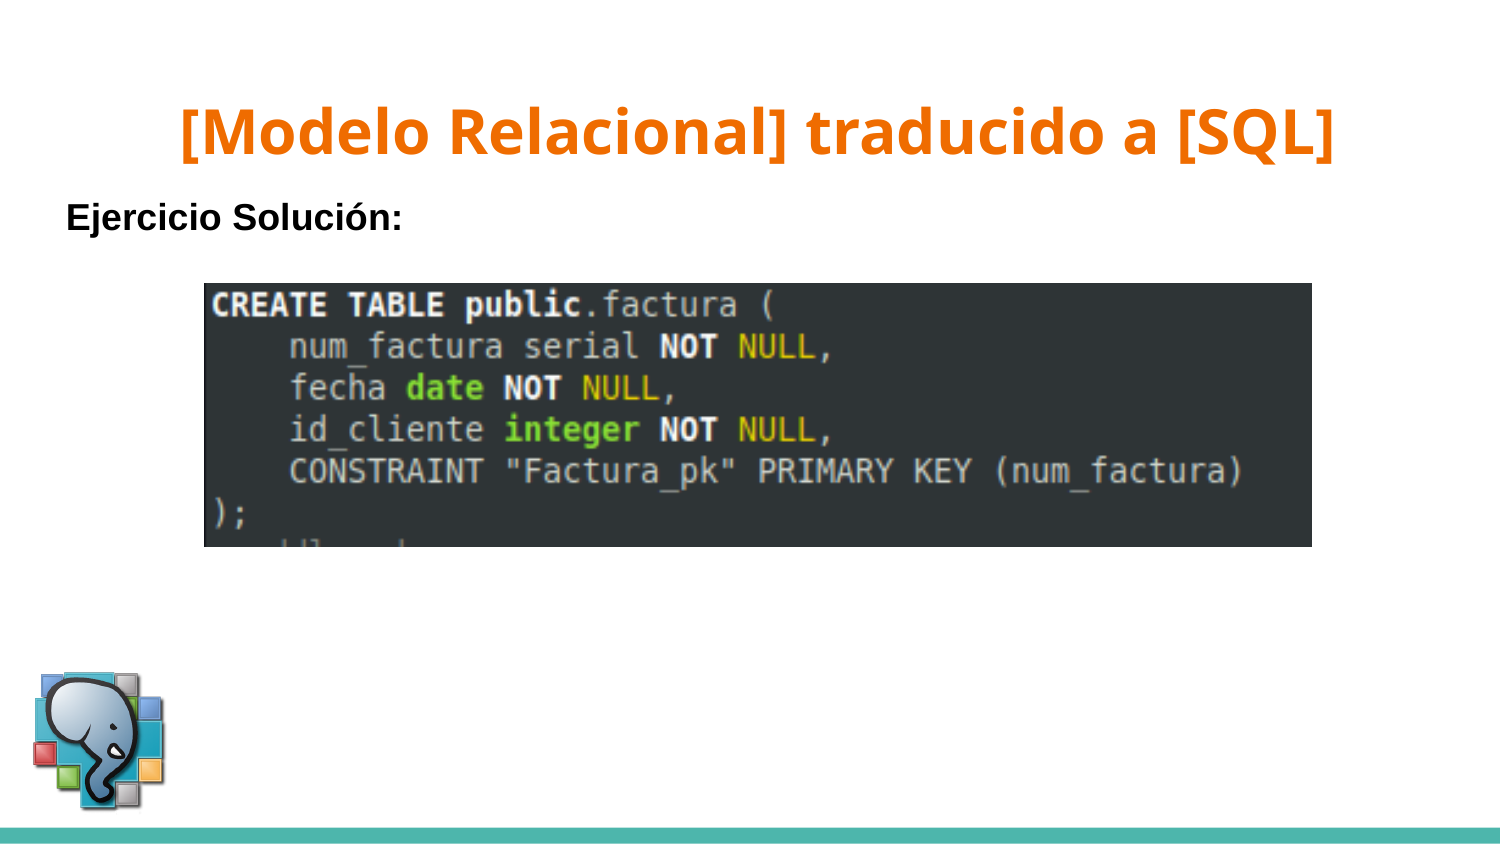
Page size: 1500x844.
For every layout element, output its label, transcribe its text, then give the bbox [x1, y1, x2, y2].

title [Modelo Relacional] traducido a [SQL] [51, 72, 1449, 189]
picture [204, 283, 1312, 547]
picture [0, 668, 236, 815]
text_box Ejercicio Solución: [51, 189, 697, 246]
